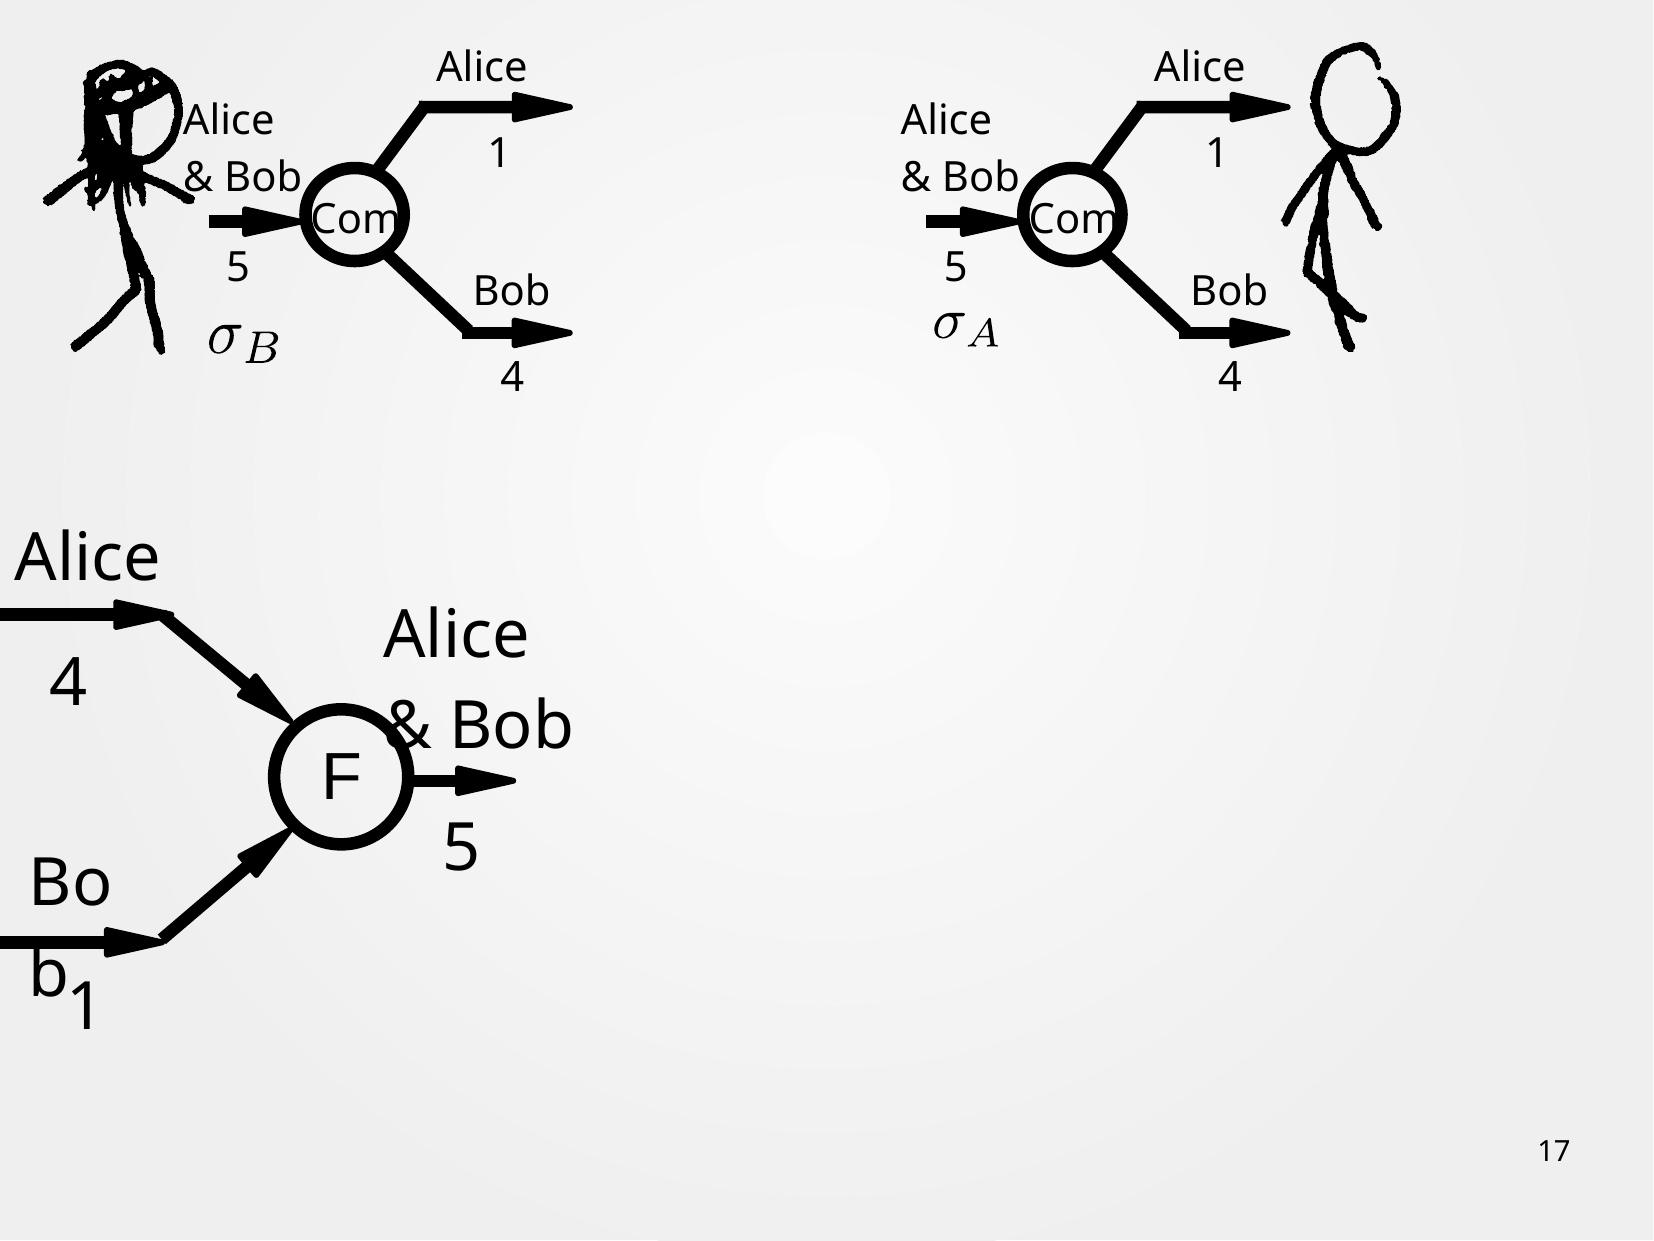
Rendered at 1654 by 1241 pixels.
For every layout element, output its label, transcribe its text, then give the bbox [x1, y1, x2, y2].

text_box 4 [1203, 338, 1267, 410]
text_box 4 [34, 626, 121, 729]
text_box Bob [1175, 253, 1286, 319]
picture [932, 312, 999, 347]
text_box Alice [0, 501, 192, 597]
text_box Alice [1139, 29, 1280, 95]
text_box 1 [1190, 115, 1245, 186]
text_box Alice & Bob [885, 82, 1059, 209]
text_box 5 [427, 791, 502, 894]
picture [206, 324, 279, 363]
picture [1277, 38, 1404, 355]
text_box 1 [52, 951, 127, 1053]
text_box Com [1014, 181, 1152, 297]
text_box 5 [211, 228, 266, 300]
text_box F [307, 731, 396, 821]
text_box Alice & Bob [368, 578, 605, 763]
text_box 1 [472, 115, 527, 186]
text_box Com [295, 181, 433, 297]
text_box Bob [14, 826, 165, 922]
picture [41, 58, 197, 355]
text_box 4 [485, 338, 549, 410]
text_box 5 [929, 228, 984, 300]
text_box Alice & Bob [197, 82, 342, 209]
text_box Alice [421, 29, 562, 95]
text_box Bob [457, 253, 568, 319]
